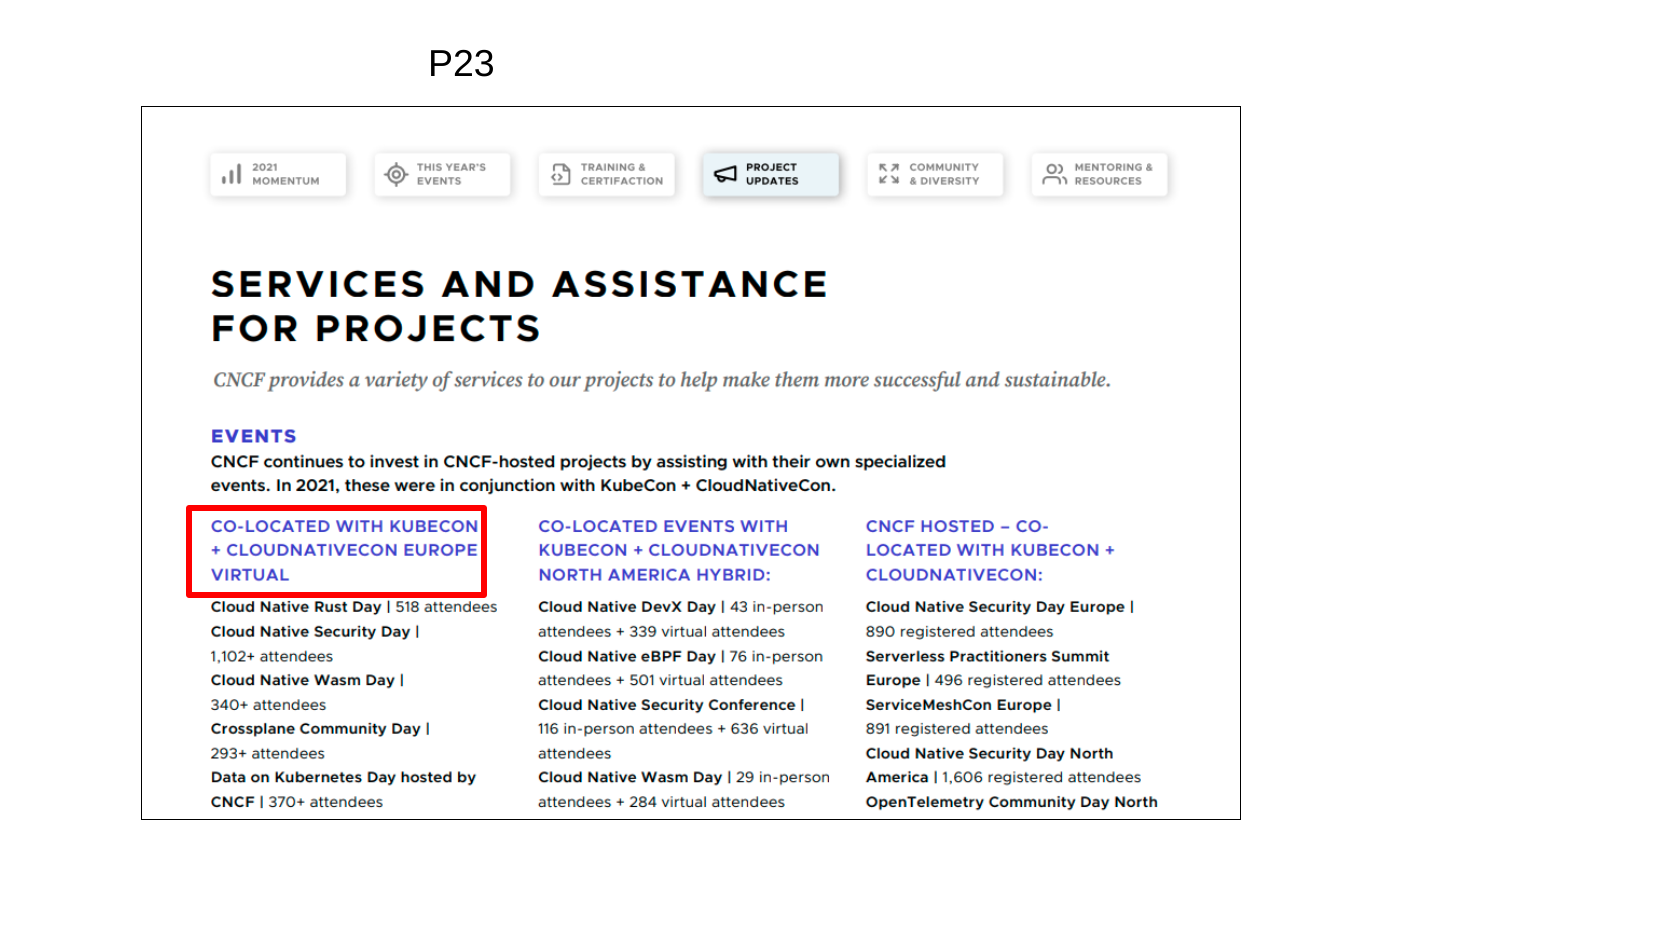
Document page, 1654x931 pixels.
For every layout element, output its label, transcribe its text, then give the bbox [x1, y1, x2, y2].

picture [141, 106, 1241, 820]
text_box P23 [413, 35, 603, 106]
